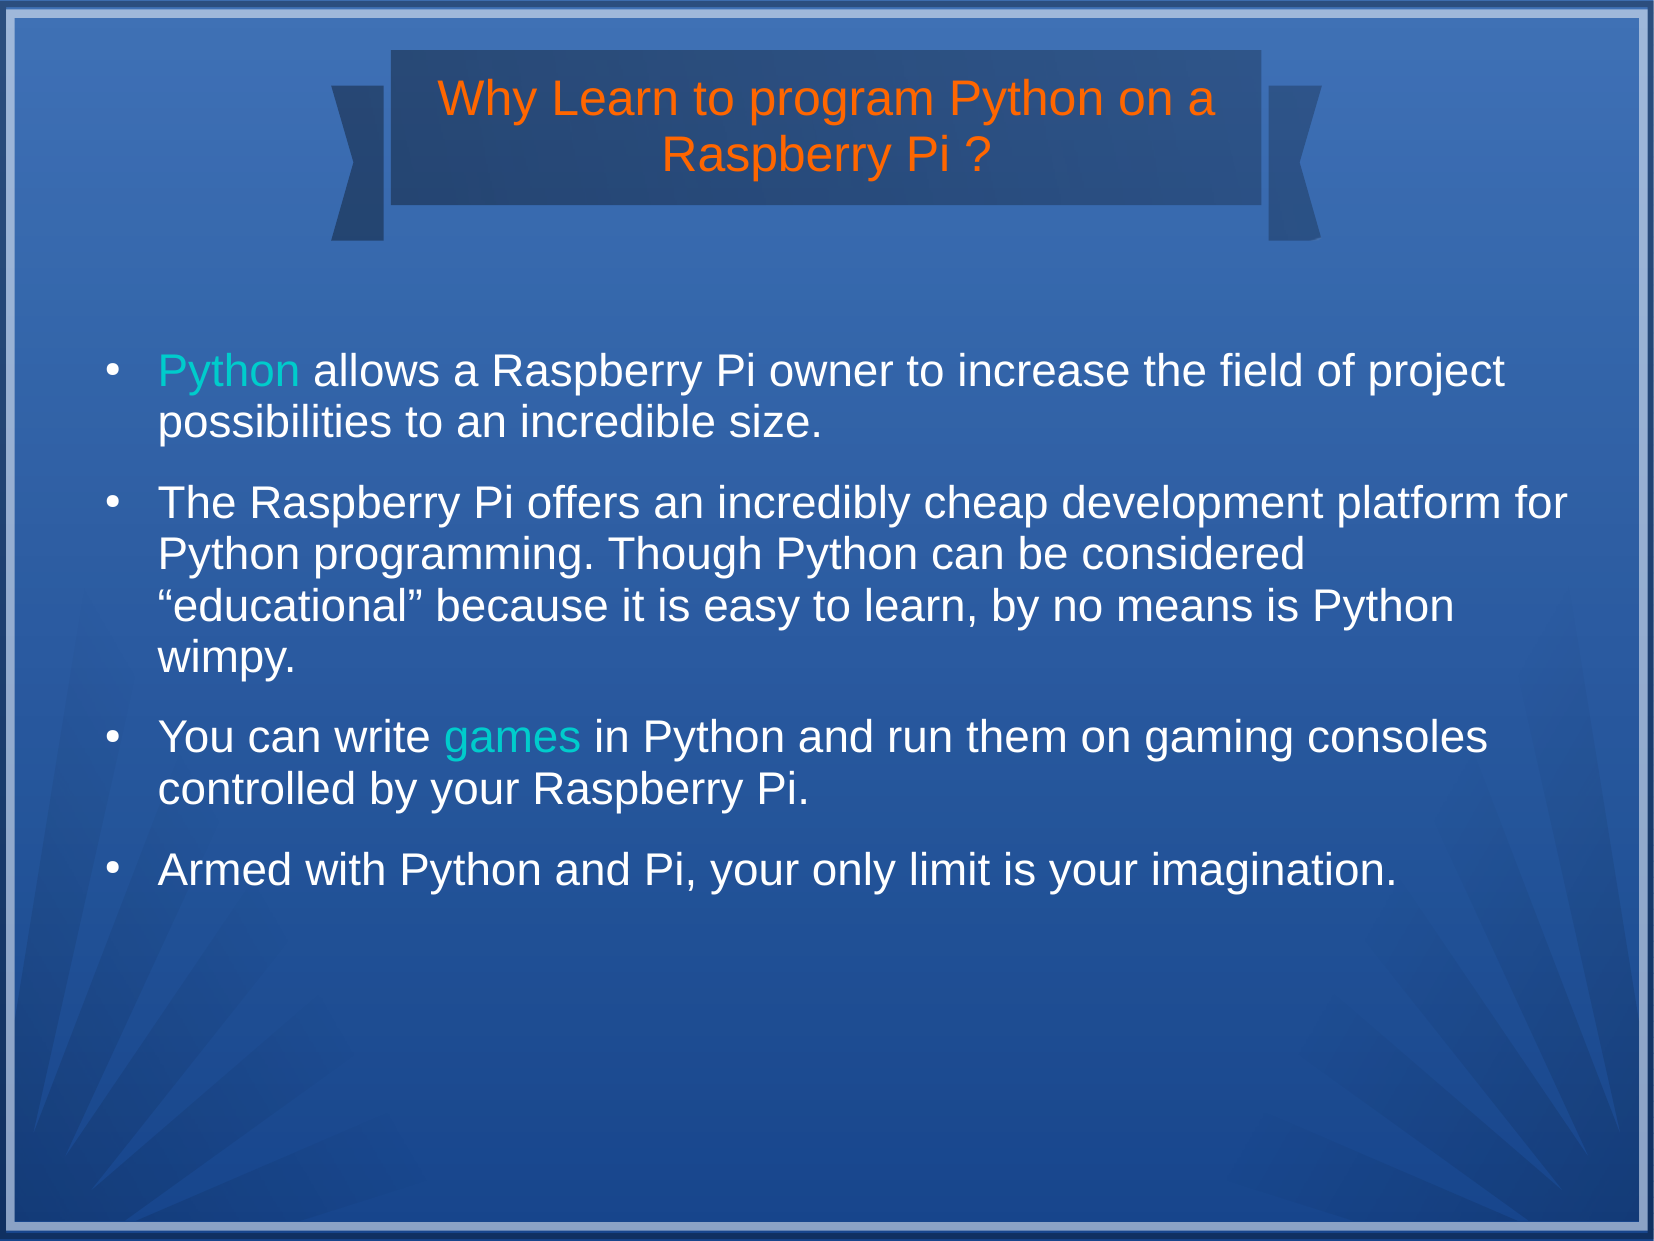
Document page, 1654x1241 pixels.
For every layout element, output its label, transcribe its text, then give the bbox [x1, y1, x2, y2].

list Python allows a Raspberry Pi owner to increase the field of project possibilities to an incredible size. The Raspberry Pi offers an incredibly cheap development platform for Python programming. Though Python can be considered “educational” because it is easy to learn, by no means is Python wimpy. You can write games in Python and run them on gaming consoles controlled by your Raspberry Pi. Armed with Python and Pi, your only limit is your imagination. [86, 345, 1576, 1241]
title Why Learn to program Python on a Raspberry Pi ? [389, 47, 1264, 205]
